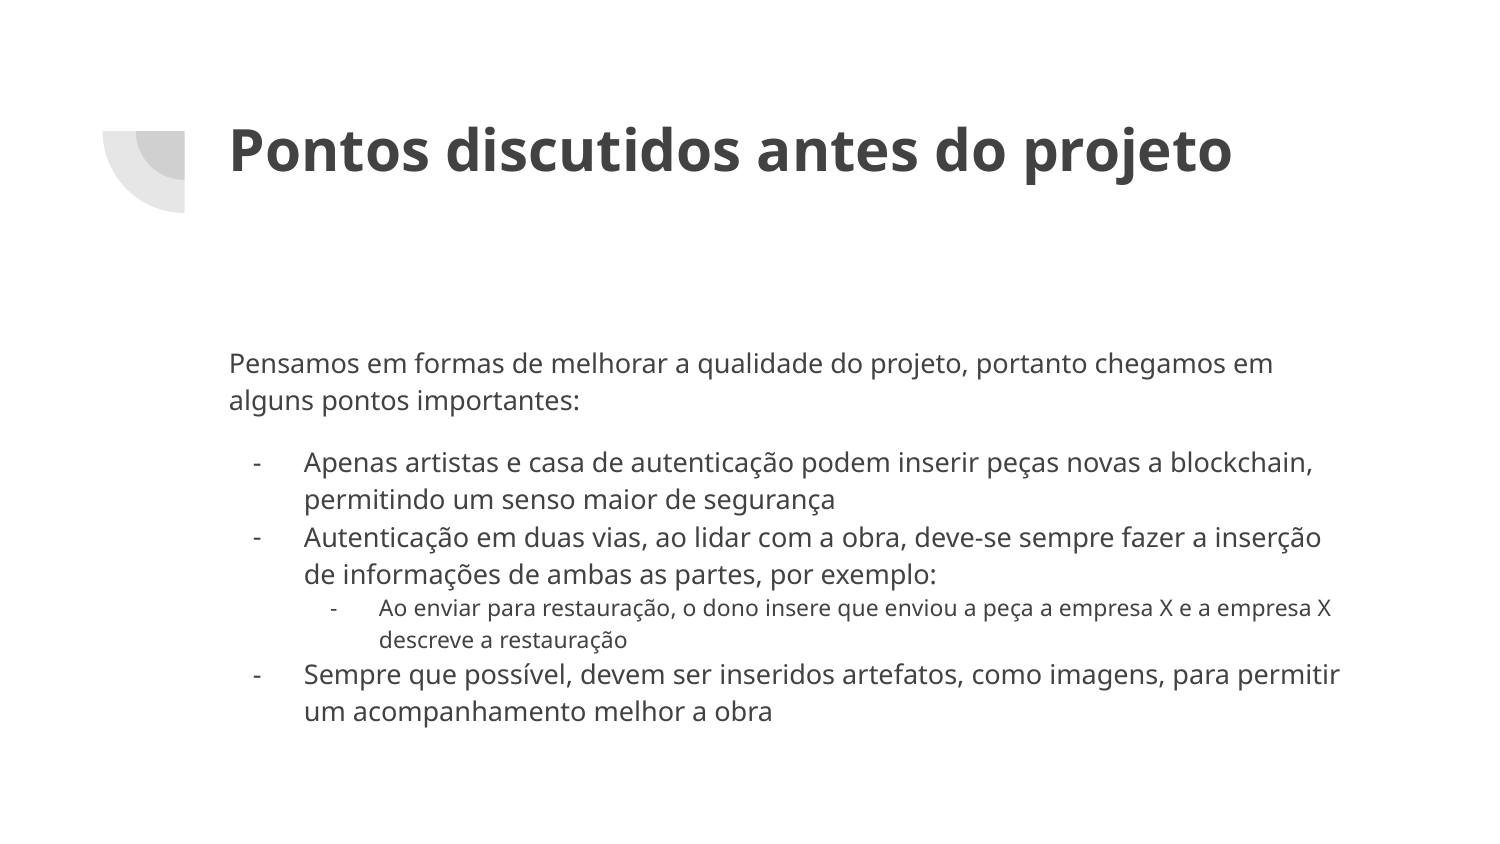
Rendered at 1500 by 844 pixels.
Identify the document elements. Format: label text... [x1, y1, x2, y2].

list Pensamos em formas de melhorar a qualidade do projeto, portanto chegamos em alguns pontos importantes: Apenas artistas e casa de autenticação podem inserir peças novas a blockchain, permitindo um senso maior de segurança Autenticação em duas vias, ao lidar com a obra, deve-se sempre fazer a inserção de informações de ambas as partes, por exemplo: Ao enviar para restauração, o dono insere que enviou a peça a empresa X e a empresa X descreve a restauração Sempre que possível, devem ser inseridos artefatos, como imagens, para permitir um acompanhamento melhor a obra [213, 326, 1368, 744]
title Pontos discutidos antes do projeto [213, 98, 1368, 263]
